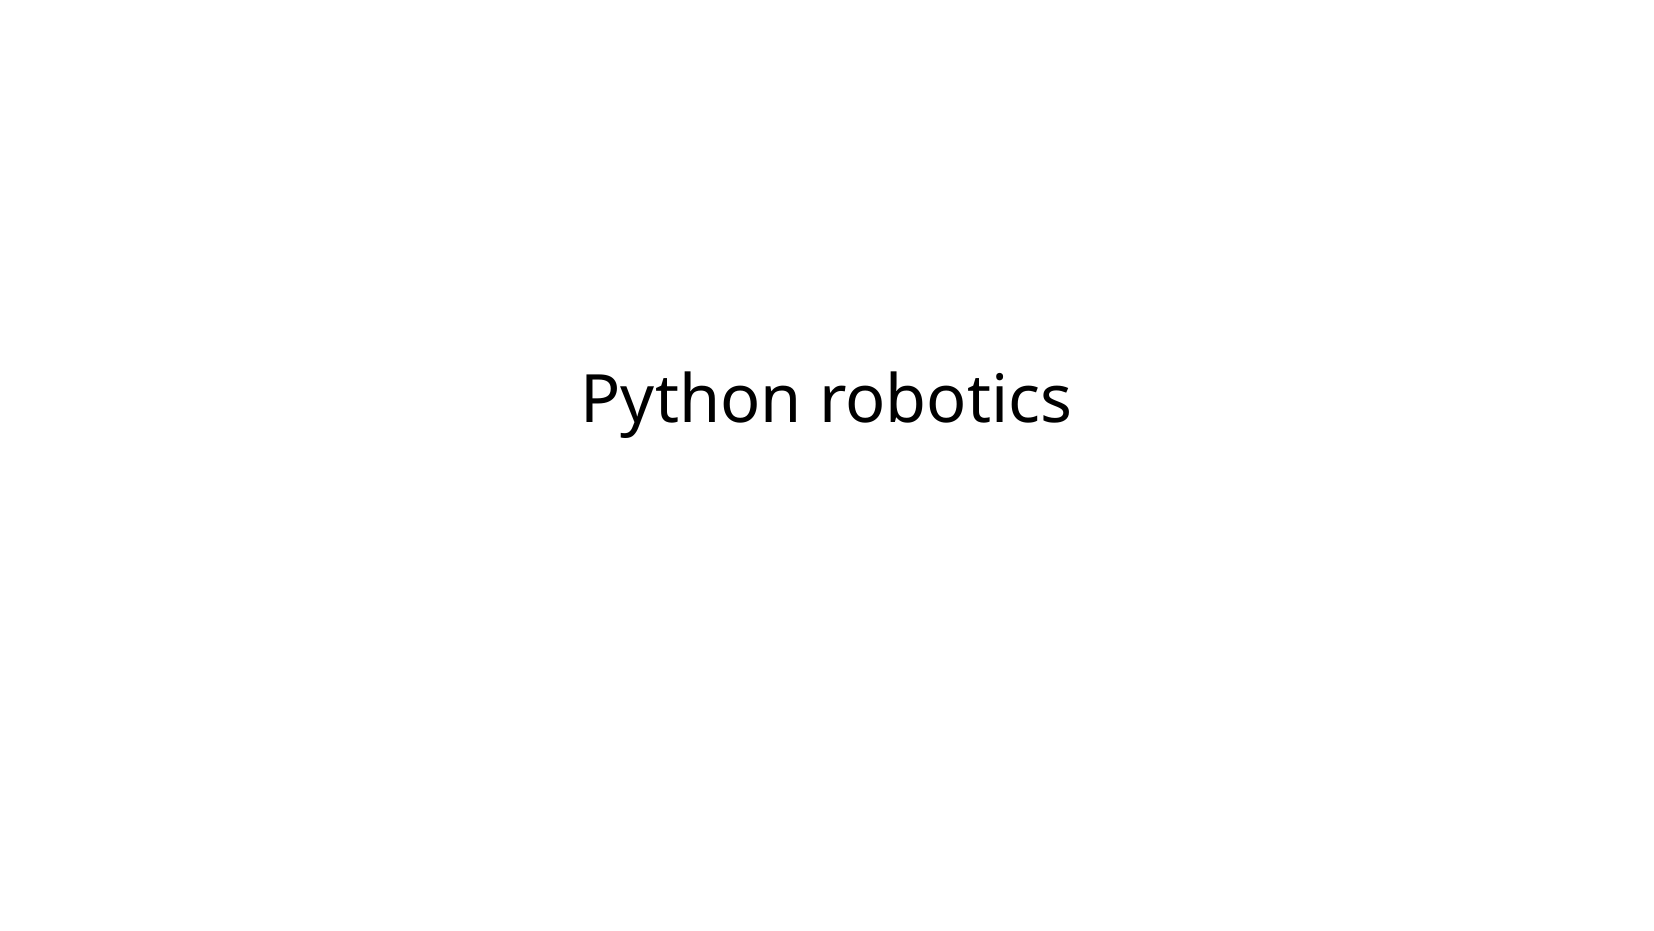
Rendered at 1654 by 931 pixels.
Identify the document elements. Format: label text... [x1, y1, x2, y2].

text_box Python robotics [82, 37, 1571, 758]
